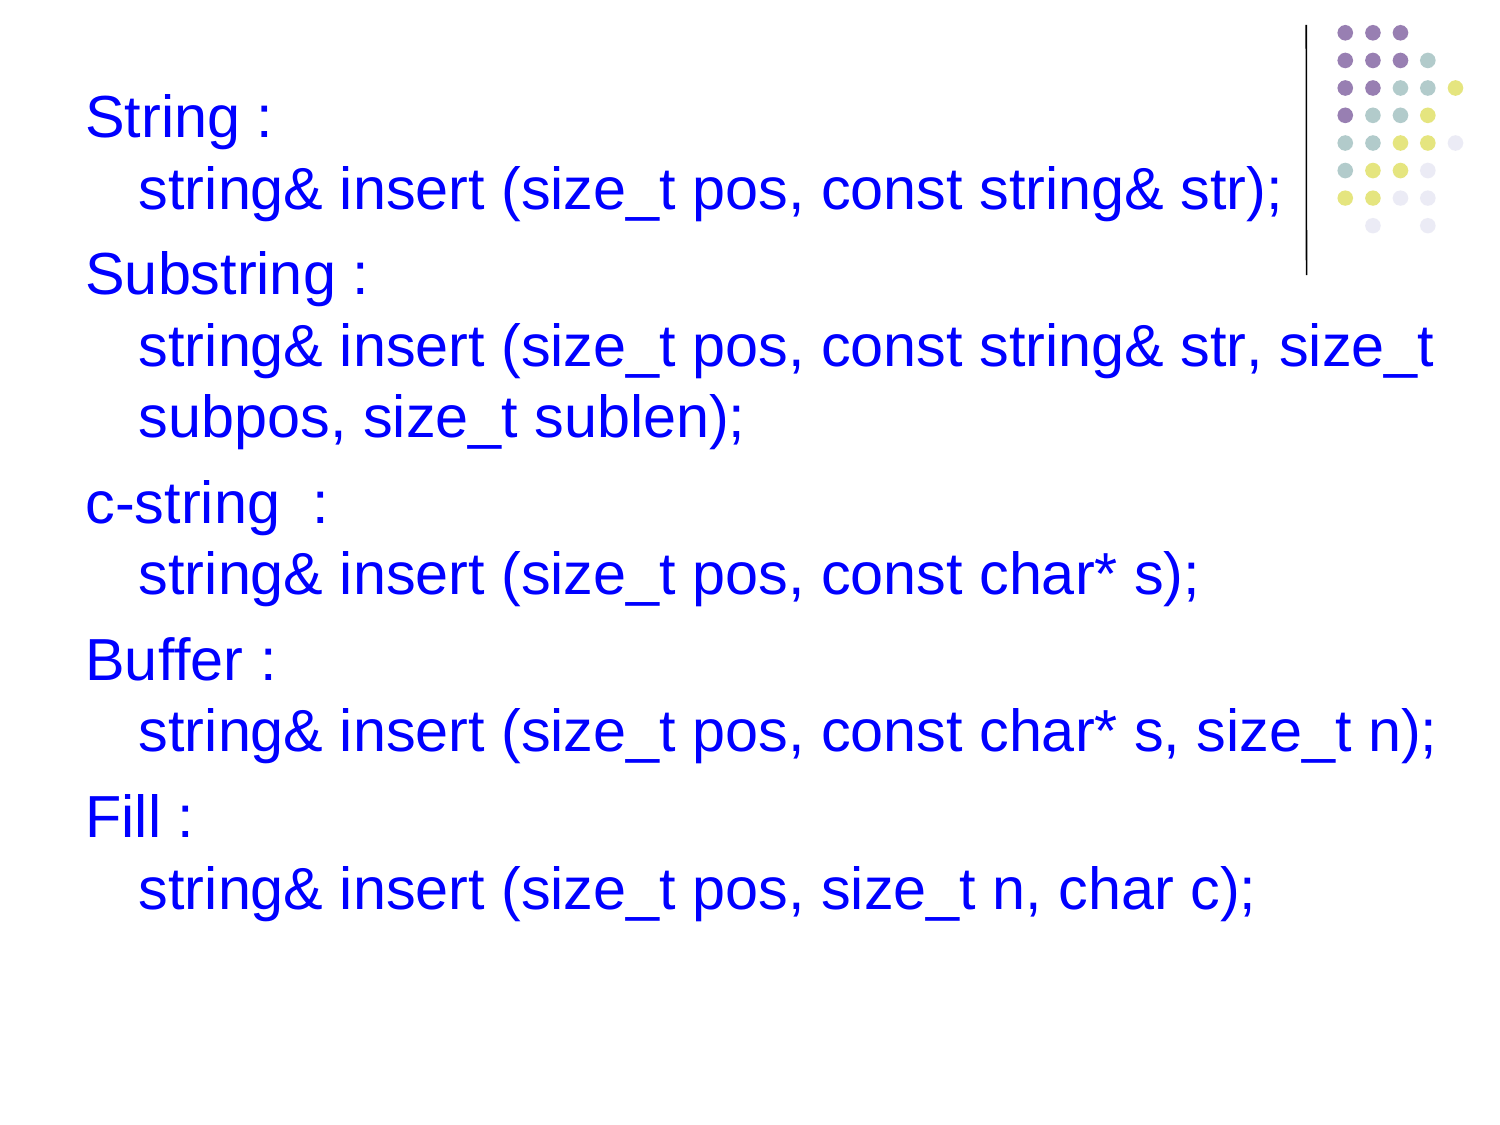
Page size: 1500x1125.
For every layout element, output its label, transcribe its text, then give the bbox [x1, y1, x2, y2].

list String : string& insert (size_t pos, const string& str); Substring : string& insert (size_t pos, const string& str, size_t subpos, size_t sublen); c-string : string& insert (size_t pos, const char* s); Buffer : string& insert (size_t pos, const char* s, size_t n); Fill : string& insert (size_t pos, size_t n, char c); [70, 70, 1465, 993]
